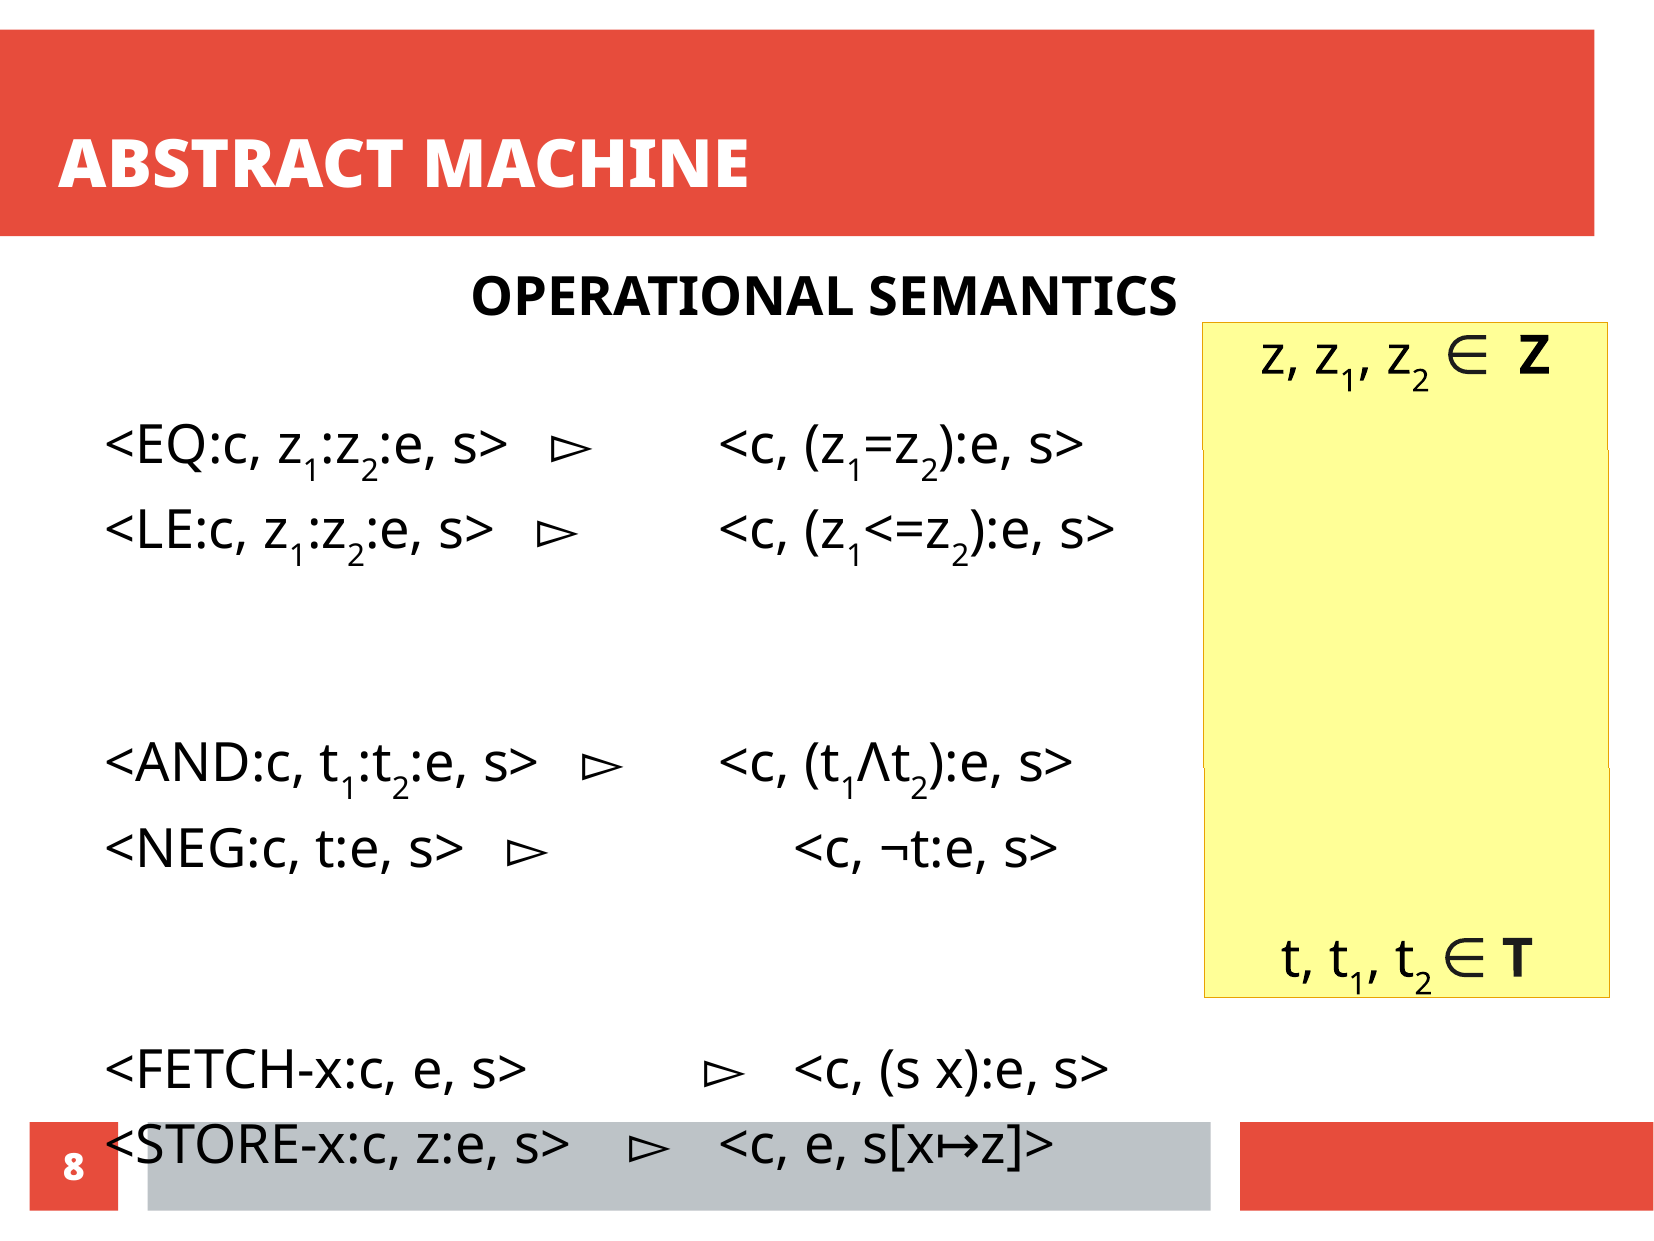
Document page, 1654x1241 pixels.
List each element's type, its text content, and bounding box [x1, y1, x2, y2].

text_box z, z1, z2 ∈ Z t, t1, t2 ∈ T [1202, 322, 1610, 998]
title ABSTRACT MACHINE [59, 59, 1595, 207]
text_box OPERATIONAL SEMANTICS <EQ:c, z1:z2:e, s> ▻ <c, (z1=z2):e, s> <LE:c, z1:z2:e, s> ▻ <c, (z1<=z2):e, s> <AND:c, t1:t2:e, s> ▻ <c, (t1Ʌt2):e, s> <NEG:c, t:e, s> ▻ <c, ¬t:e, s> <FETCH-x:c, e, s> ▻ <c, (s x):e, s> <STORE-x:c, z:e, s> ▻ <c, e, s[x↦z]> [90, 250, 1561, 1138]
